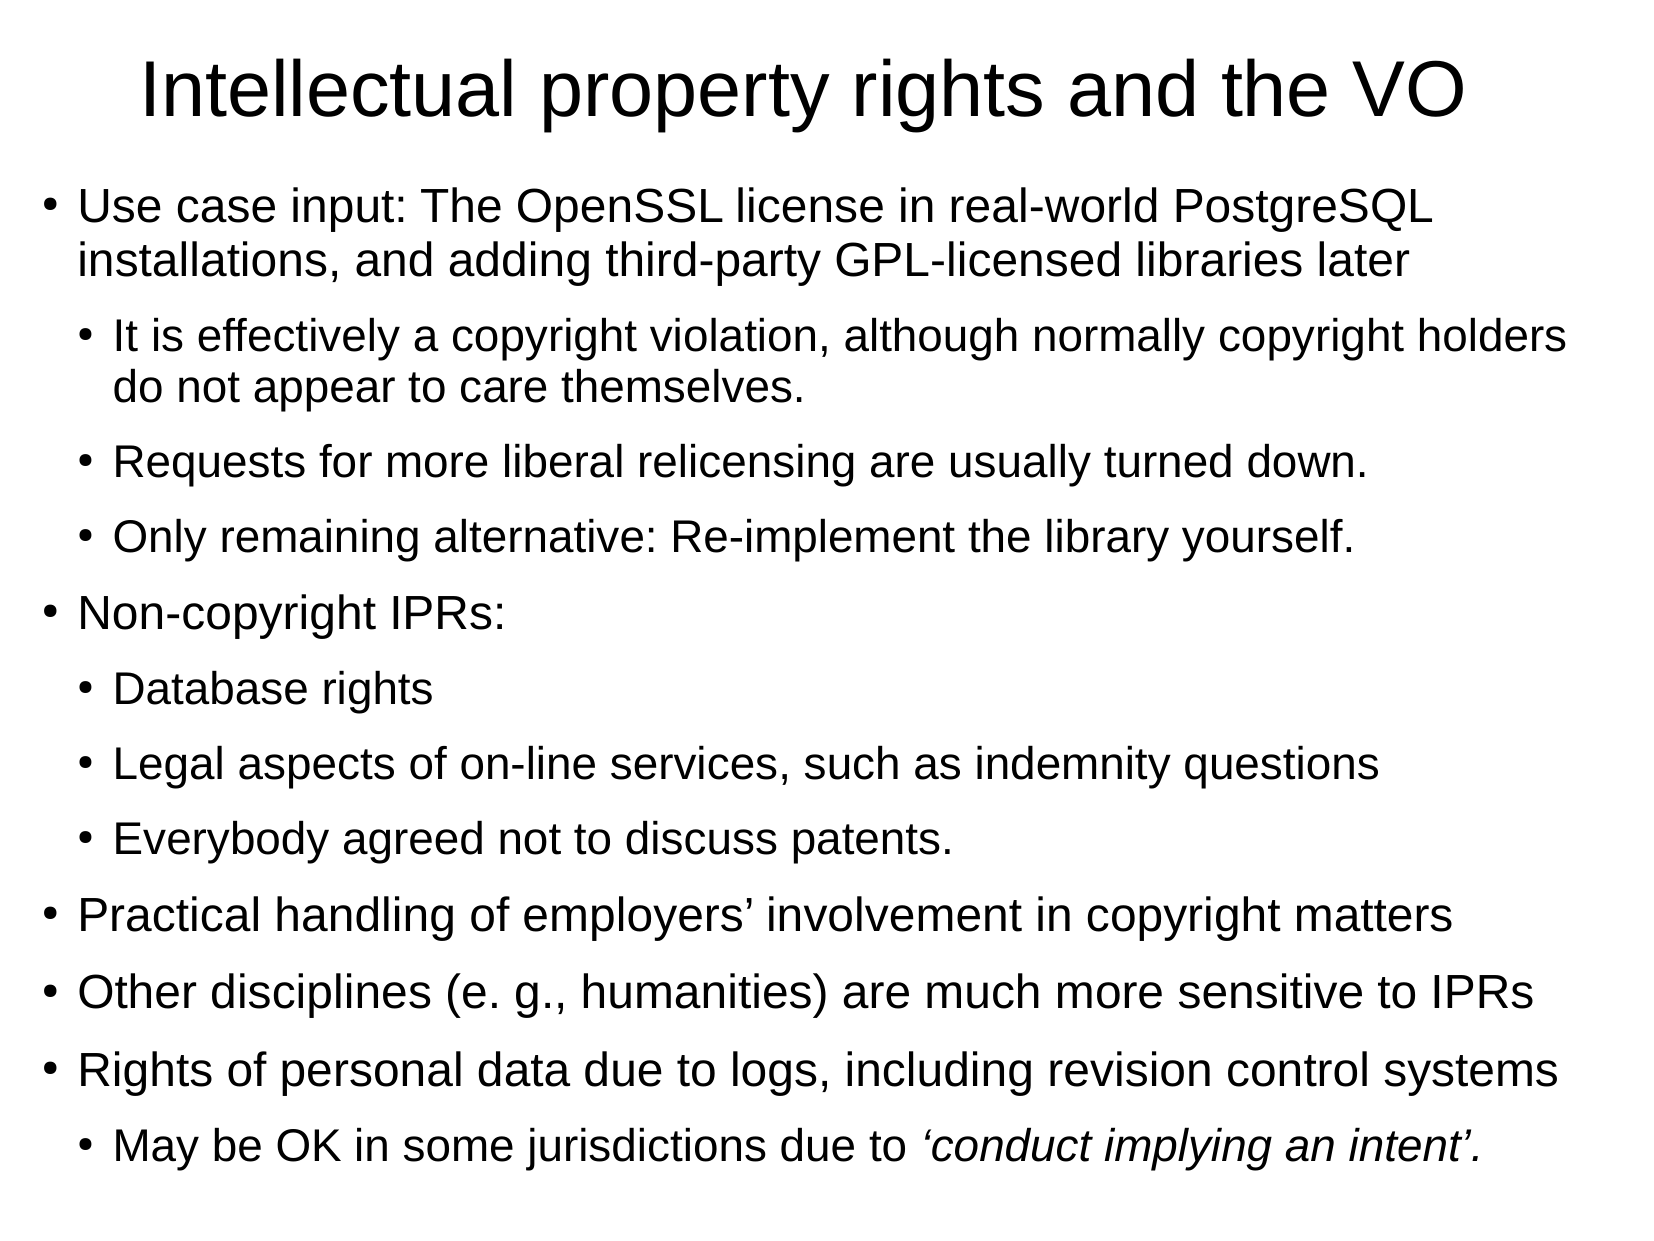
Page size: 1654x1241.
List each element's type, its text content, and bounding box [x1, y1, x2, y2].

title Intellectual property rights and the VO [60, 0, 1549, 150]
subtitle Use case input: The OpenSSL license in real-world PostgreSQL installations, and adding third-party GPL-licensed libraries later It is effectively a copyright violation, although normally copyright holders do not appear to care themselves. Requests for more liberal relicensing are usually turned down. Only remaining alternative: Re-implement the library yourself. Non-copyright IPRs: Database rights Legal aspects of on-line services, such as indemnity questions Everybody agreed not to discuss patents. Practical handling of employers’ involvement in copyright matters Other disciplines (e. g., humanities) are much more sensitive to IPRs Rights of personal data due to logs, including revision control systems May be OK in some jurisdictions due to ‘conduct implying an intent’. [41, 150, 1621, 1201]
